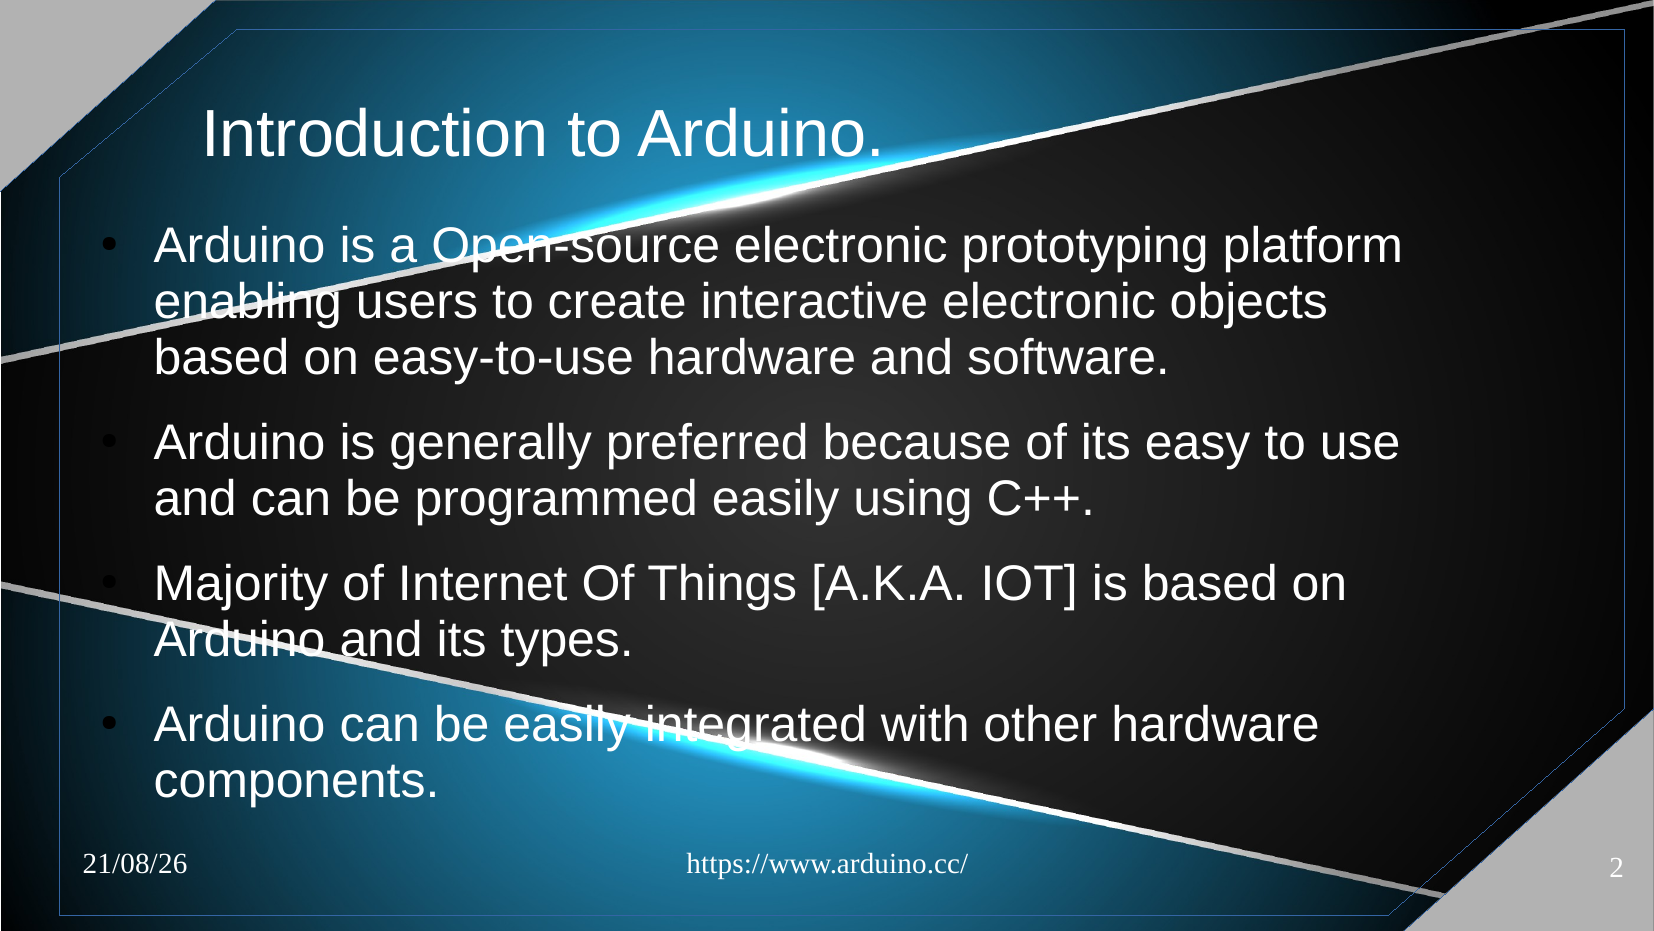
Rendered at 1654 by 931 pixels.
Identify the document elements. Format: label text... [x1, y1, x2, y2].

title Introduction to Arduino. [200, 88, 886, 178]
list Arduino is a Open-source electronic prototyping platform enabling users to create interactive electronic objects based on easy-to-use hardware and software. Arduino is generally preferred because of its easy to use and can be programmed easily using C++. Majority of Internet Of Things [A.K.A. IOT] is based on Arduino and its types. Arduino can be easily integrated with other hardware components. [82, 217, 1418, 827]
picture [3, 2, 1652, 931]
